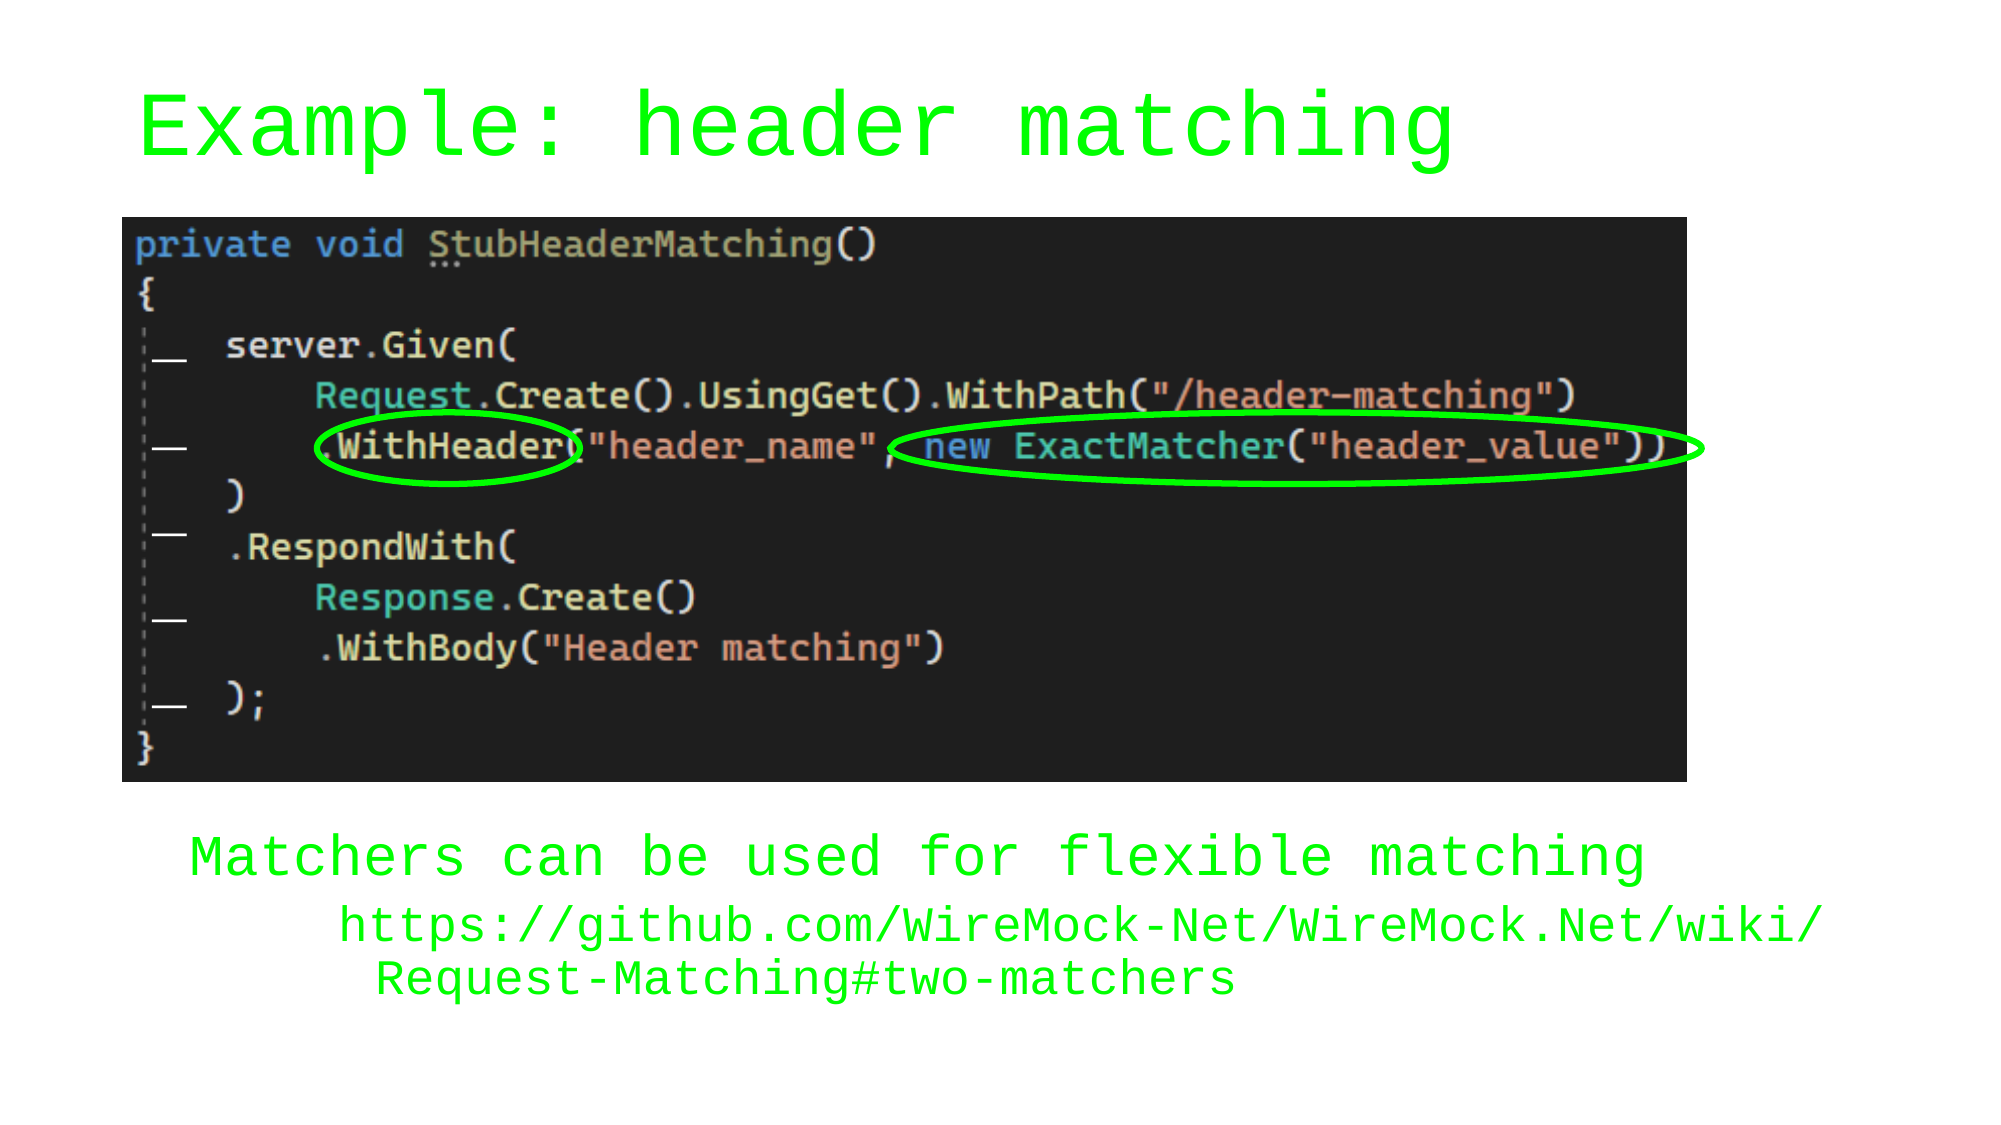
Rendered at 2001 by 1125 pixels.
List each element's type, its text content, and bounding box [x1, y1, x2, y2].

picture [122, 218, 1687, 782]
list Matchers can be used for flexible matching https://github.com/WireMock-Net/WireMock.Net/wiki/Request-Matching#two-matchers [137, 299, 1966, 1014]
title Example: header matching [122, 35, 1844, 218]
